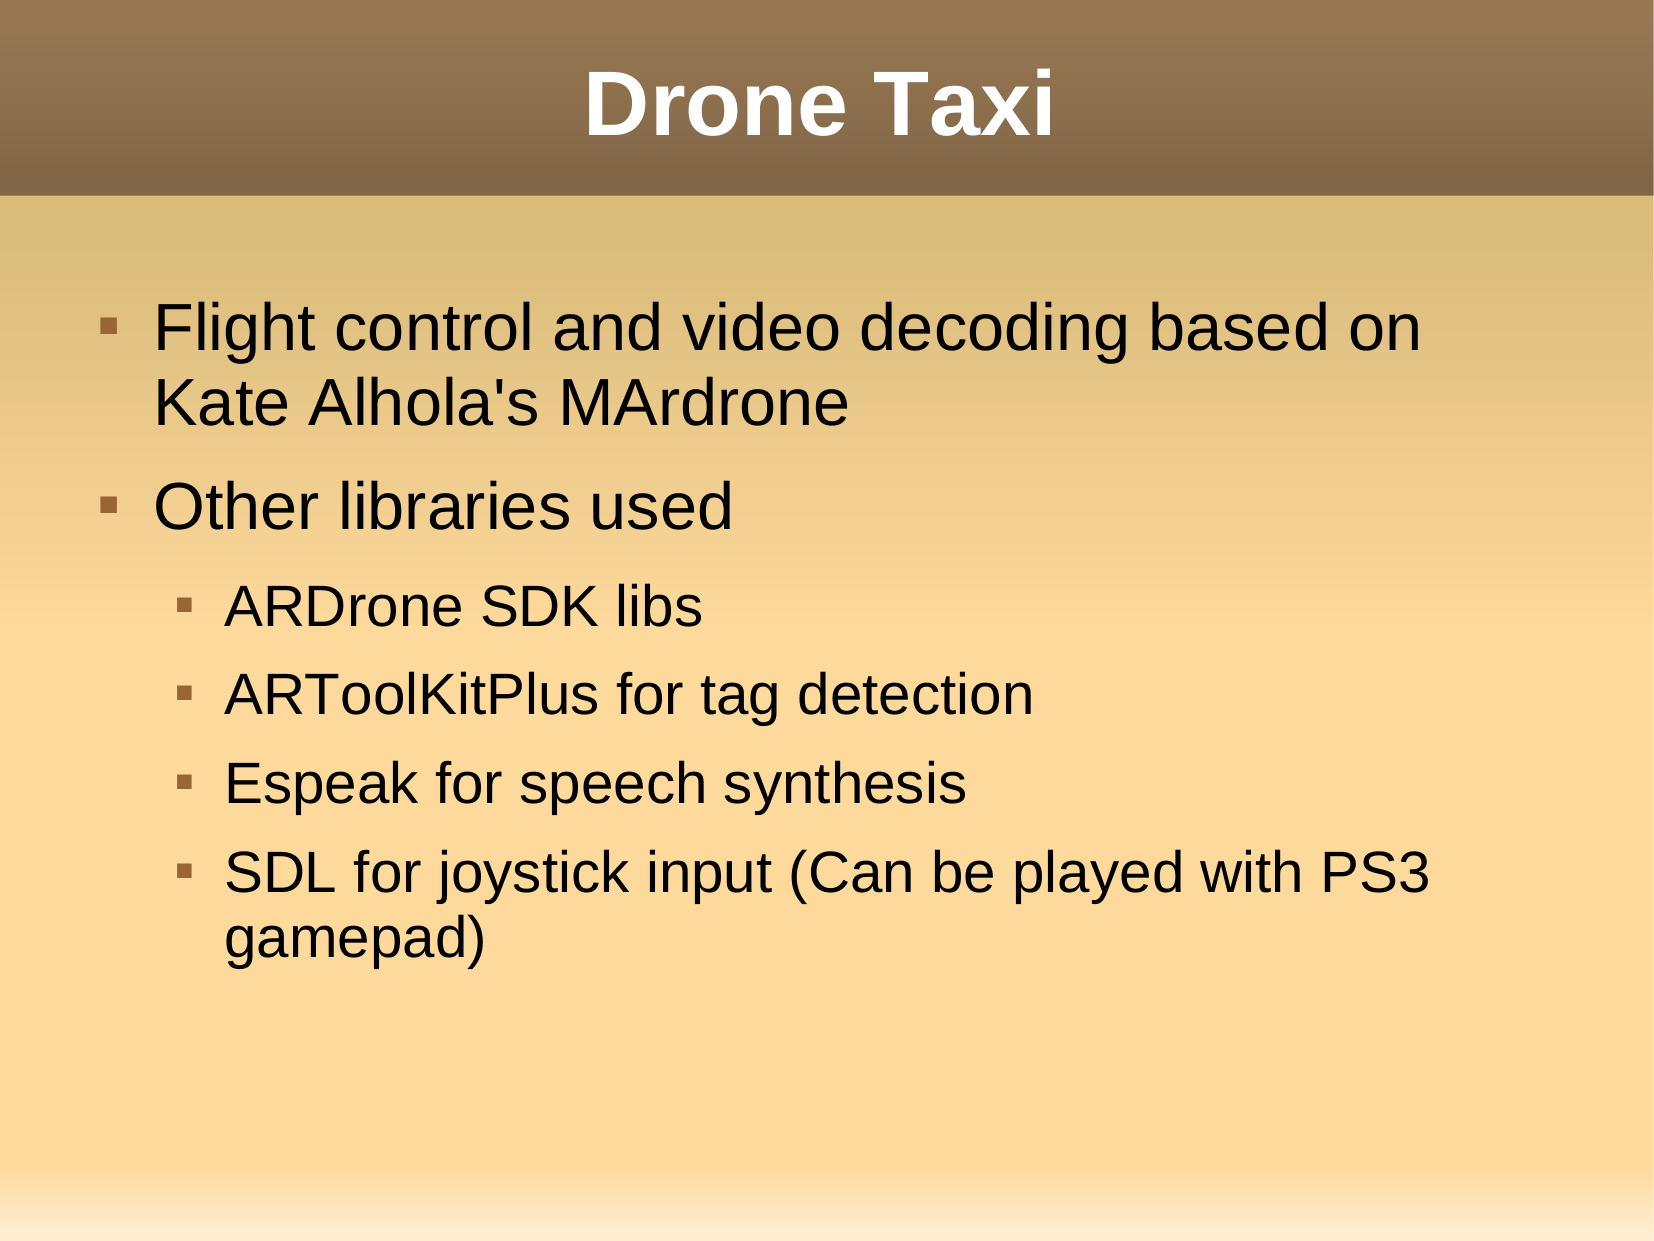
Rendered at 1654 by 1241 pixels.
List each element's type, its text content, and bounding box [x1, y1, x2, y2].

list Flight control and video decoding based on Kate Alhola's MArdrone Other libraries used ARDrone SDK libs ARToolKitPlus for tag detection Espeak for speech synthesis SDL for joystick input (Can be played with PS3 gamepad) [82, 290, 1571, 1094]
picture [0, 0, 1654, 1241]
title Drone Taxi [76, 7, 1565, 200]
